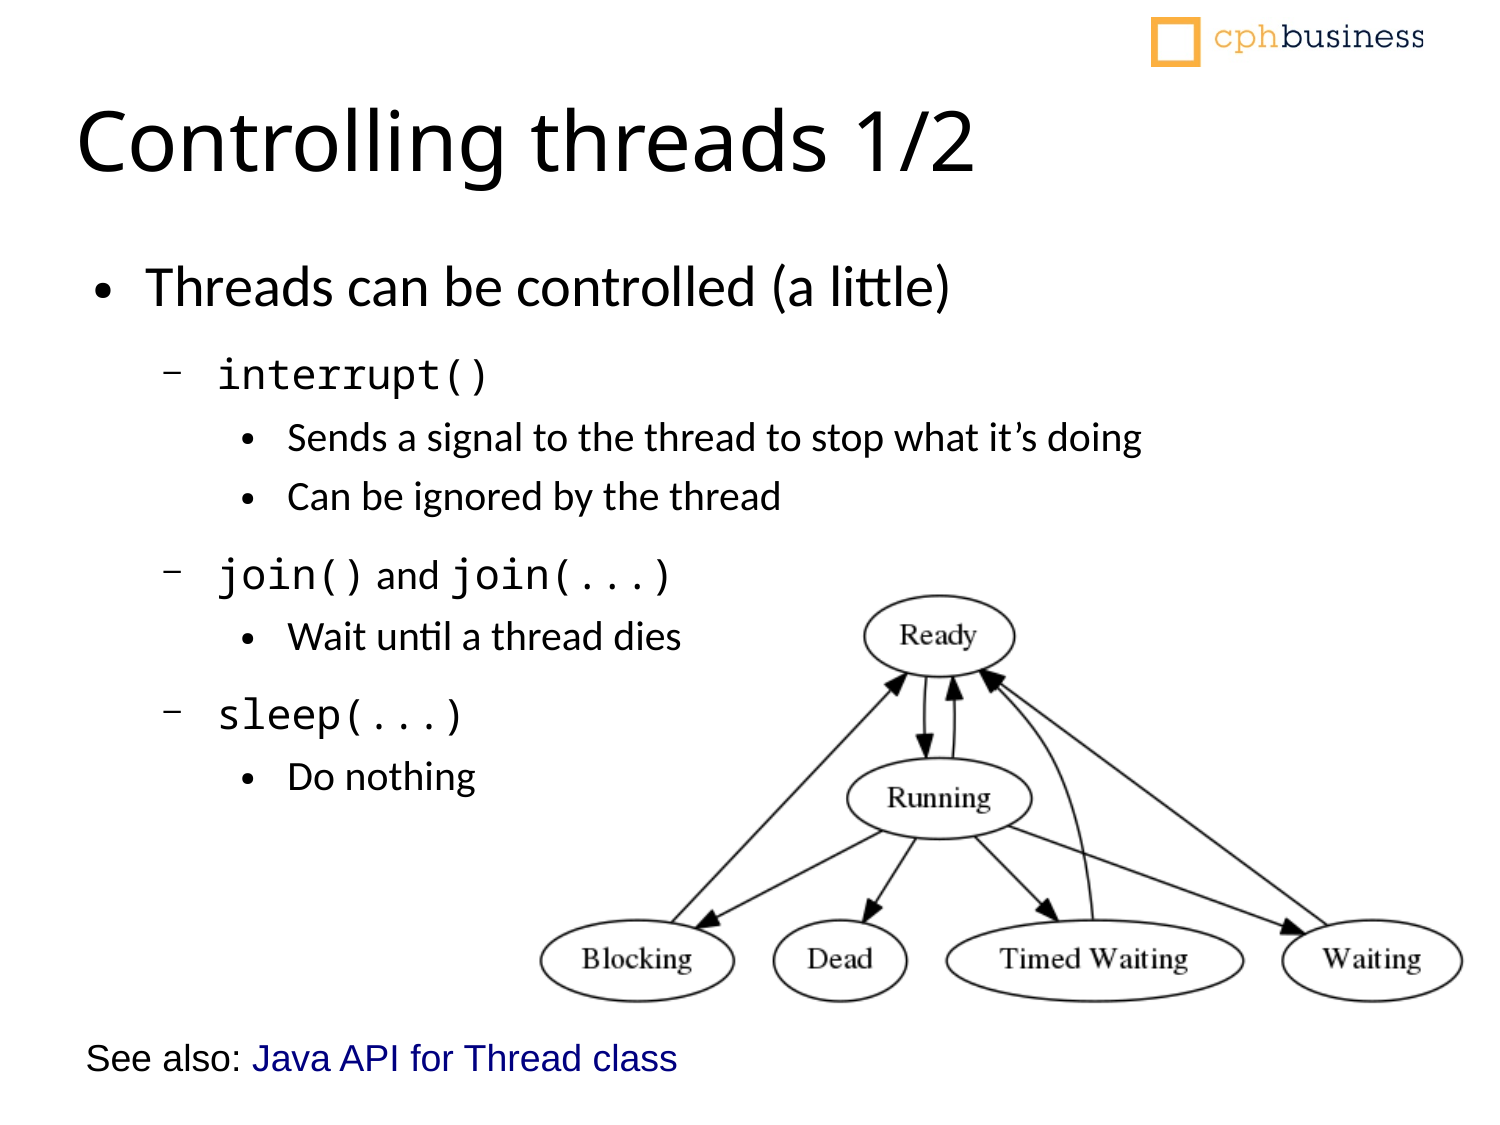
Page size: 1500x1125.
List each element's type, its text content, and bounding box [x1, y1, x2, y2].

list Threads can be controlled (a little) interrupt() Sends a signal to the thread to stop what it’s doing Can be ignored by the thread join() and join(...) Wait until a thread dies sleep(...) Do nothing [75, 263, 1425, 916]
title Controlling threads 1/2 [75, 44, 1425, 233]
picture [532, 587, 1471, 1011]
text_box See also: Java API for Thread class [70, 1029, 1418, 1087]
picture [1151, 17, 1424, 44]
